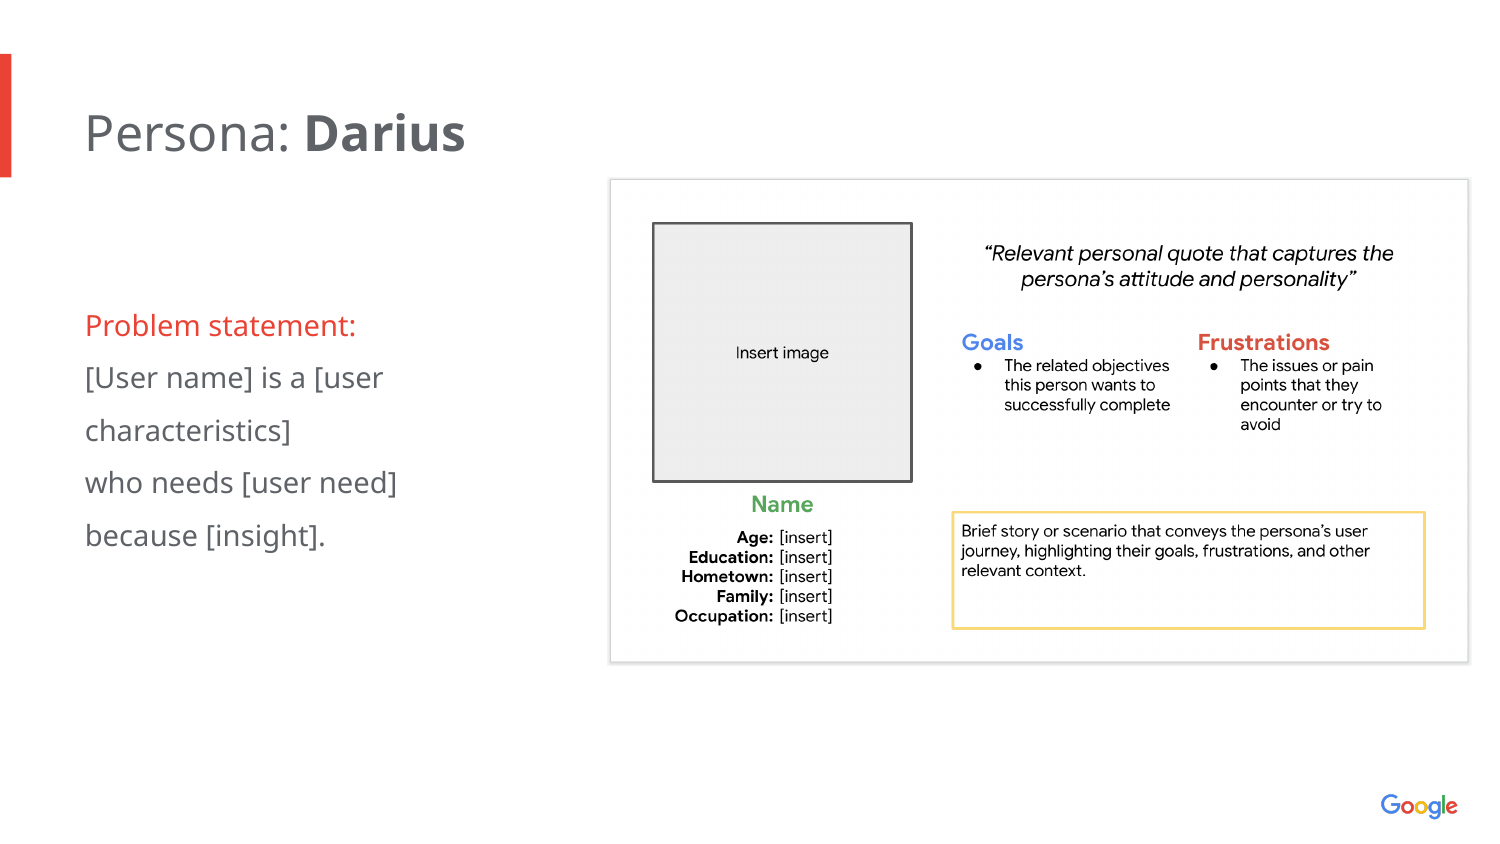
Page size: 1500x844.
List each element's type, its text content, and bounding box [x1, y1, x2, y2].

text_box Persona: Darius [84, 85, 1087, 177]
picture [607, 177, 1472, 666]
picture [1381, 794, 1458, 820]
text_box Problem statement: [User name] is a [user characteristics] who needs [user need] because [insight]. [84, 274, 444, 620]
